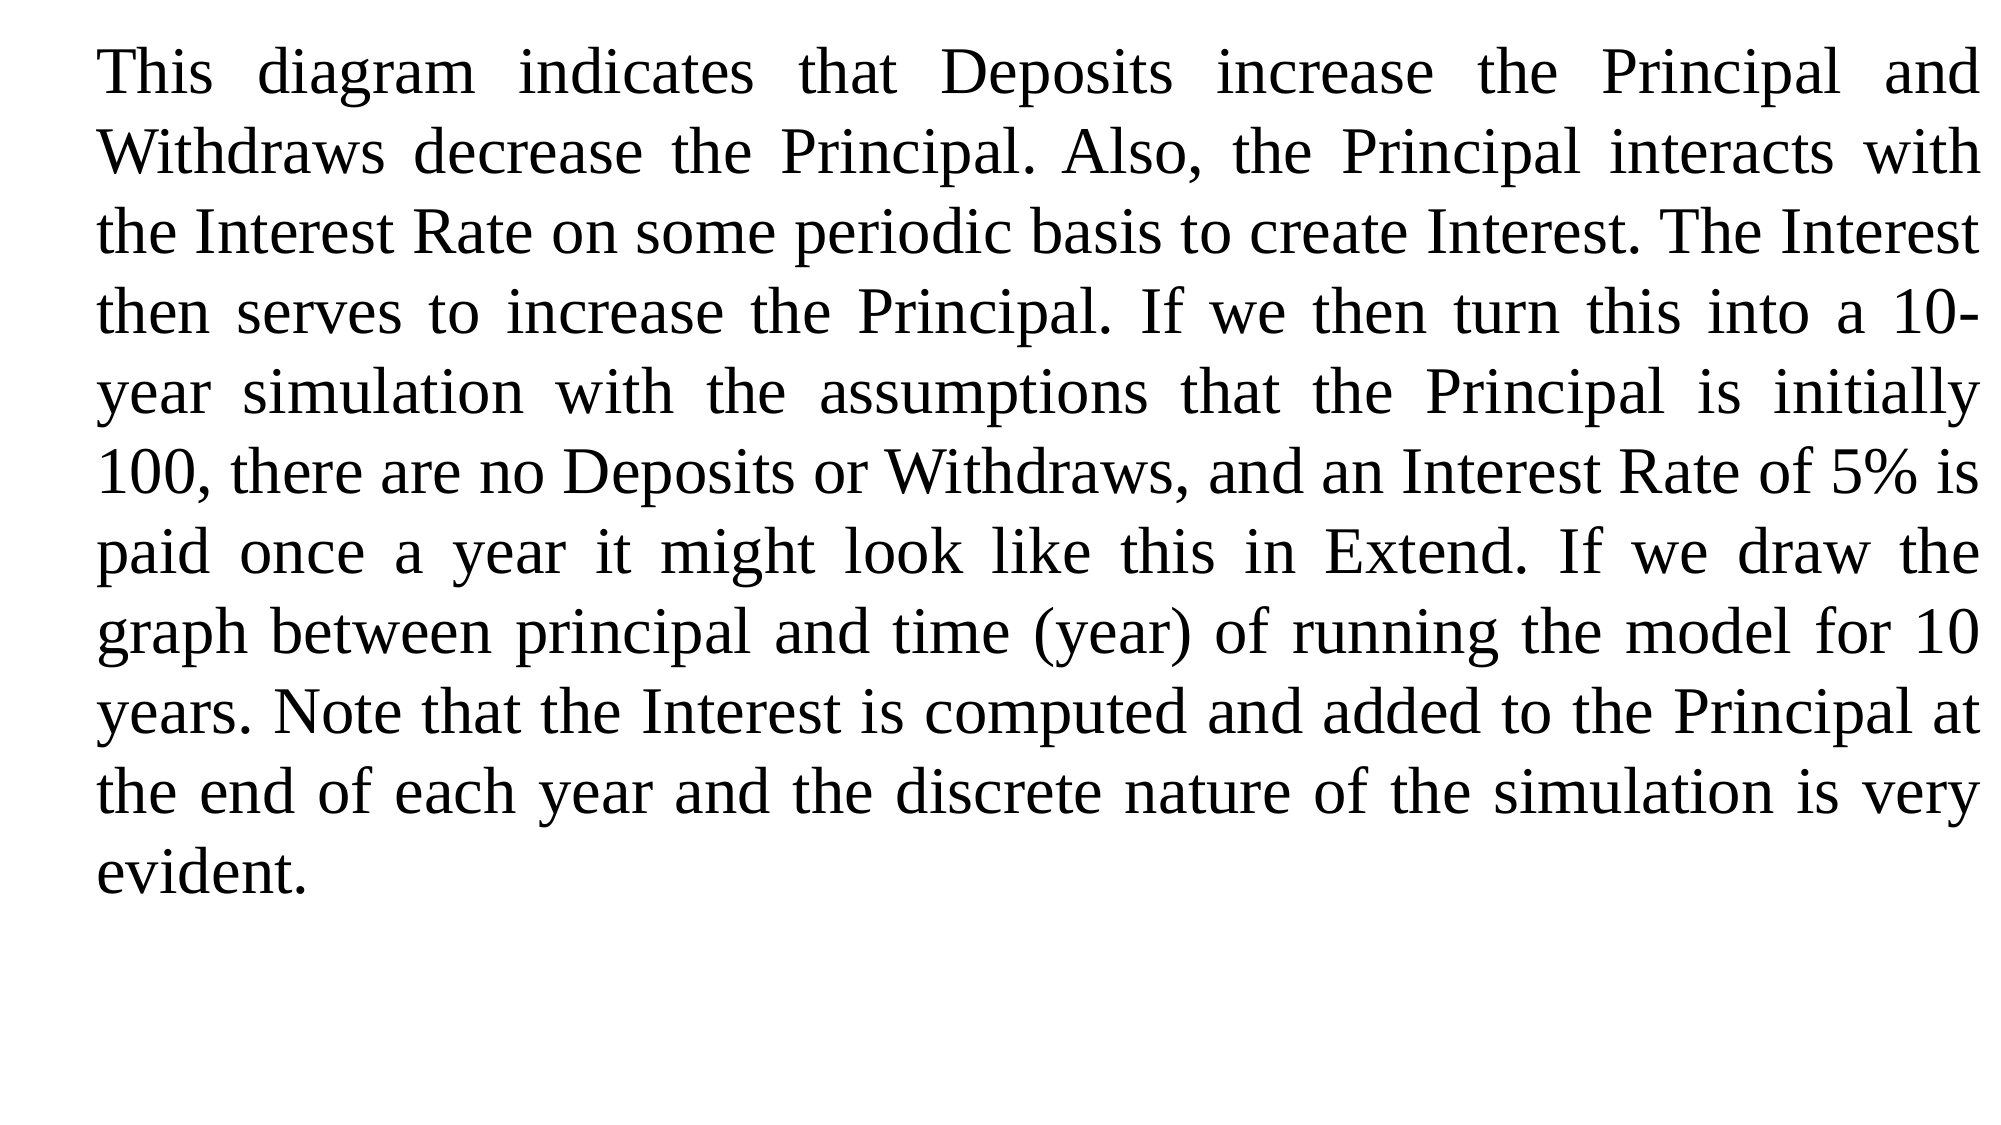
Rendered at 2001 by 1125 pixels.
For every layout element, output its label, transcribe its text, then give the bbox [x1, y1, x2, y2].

text_box This diagram indicates that Deposits increase the Principal and Withdraws decrease the Principal. Also, the Principal interacts with the Interest Rate on some periodic basis to create Interest. The Interest then serves to increase the Principal. If we then turn this into a 10-year simulation with the assumptions that the Principal is initially 100, there are no Deposits or Withdraws, and an Interest Rate of 5% is paid once a year it might look like this in Extend. If we draw the graph between principal and time (year) of running the model for 10 years. Note that the Interest is computed and added to the Principal at the end of each year and the discrete nature of the simulation is very evident. [81, 19, 2000, 914]
